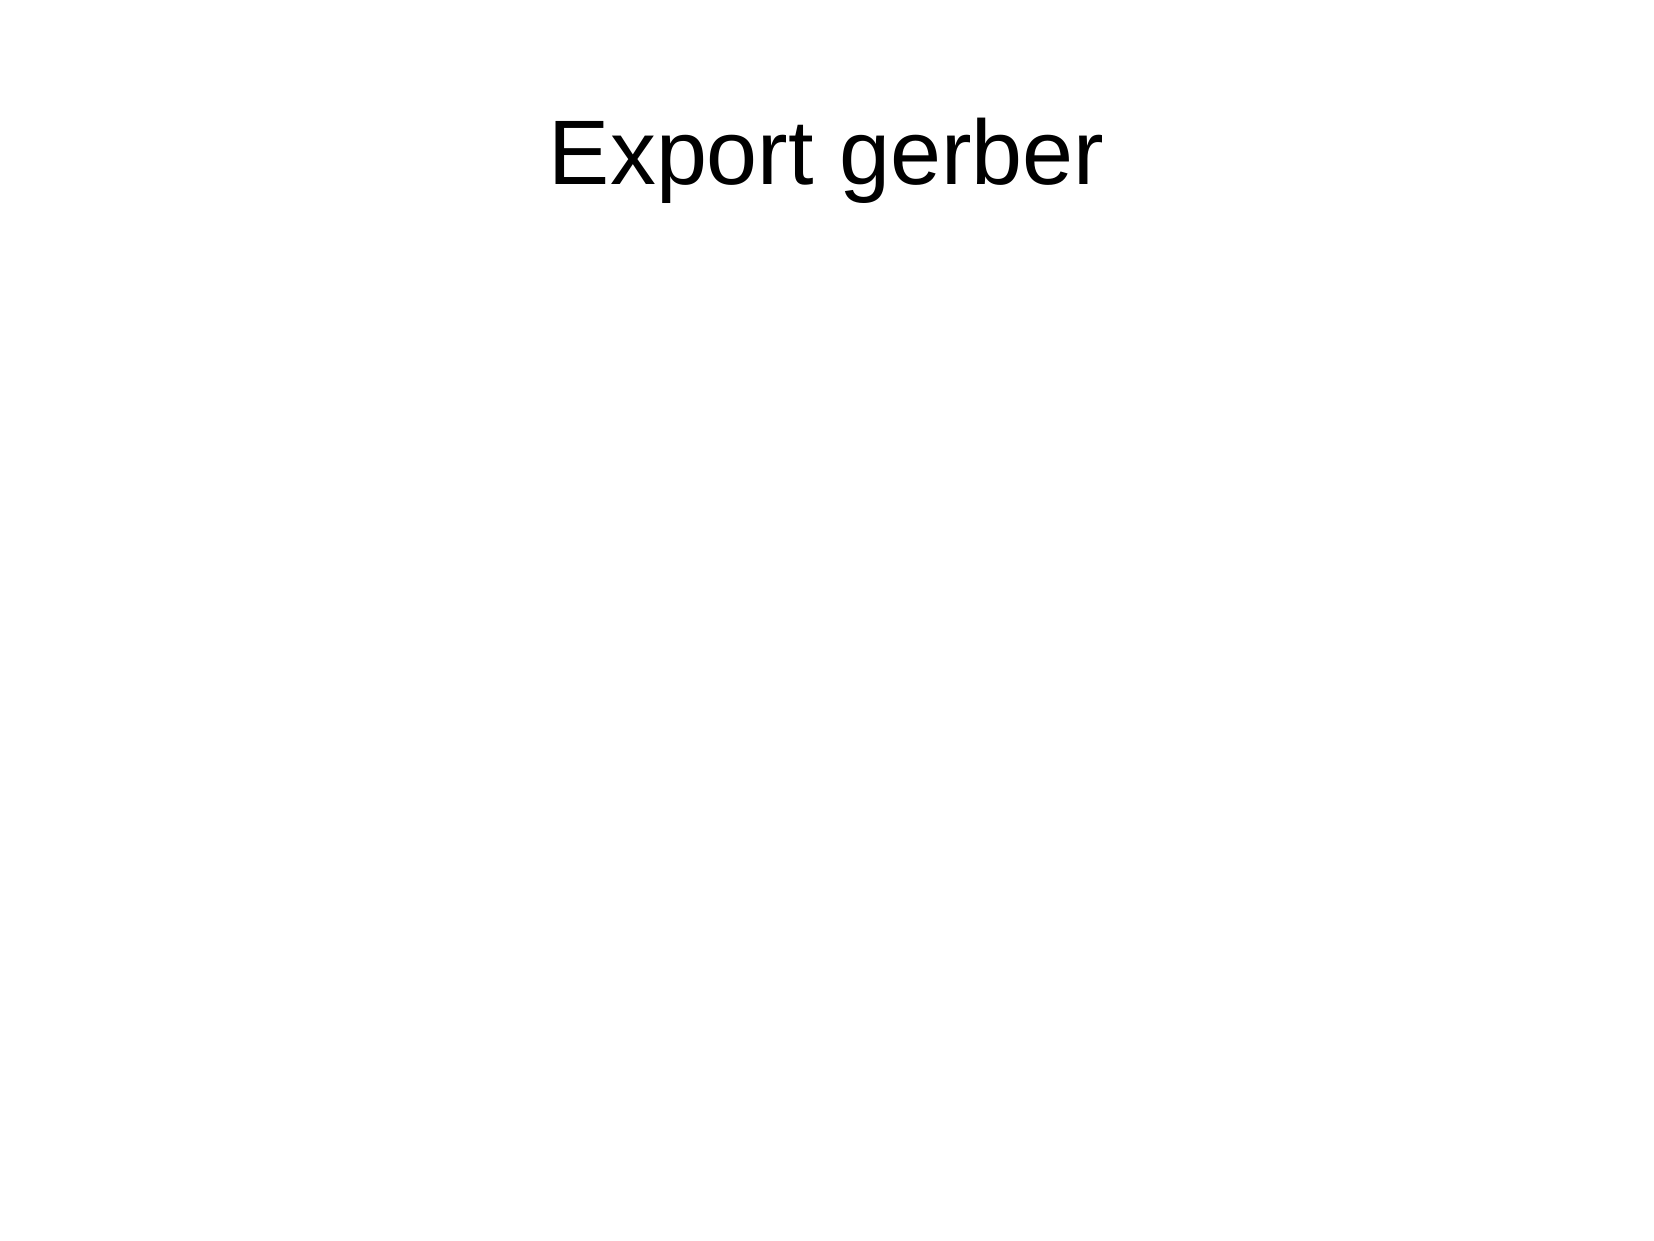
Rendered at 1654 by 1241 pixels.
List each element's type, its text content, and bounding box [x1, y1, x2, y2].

title Export gerber [82, 49, 1571, 257]
